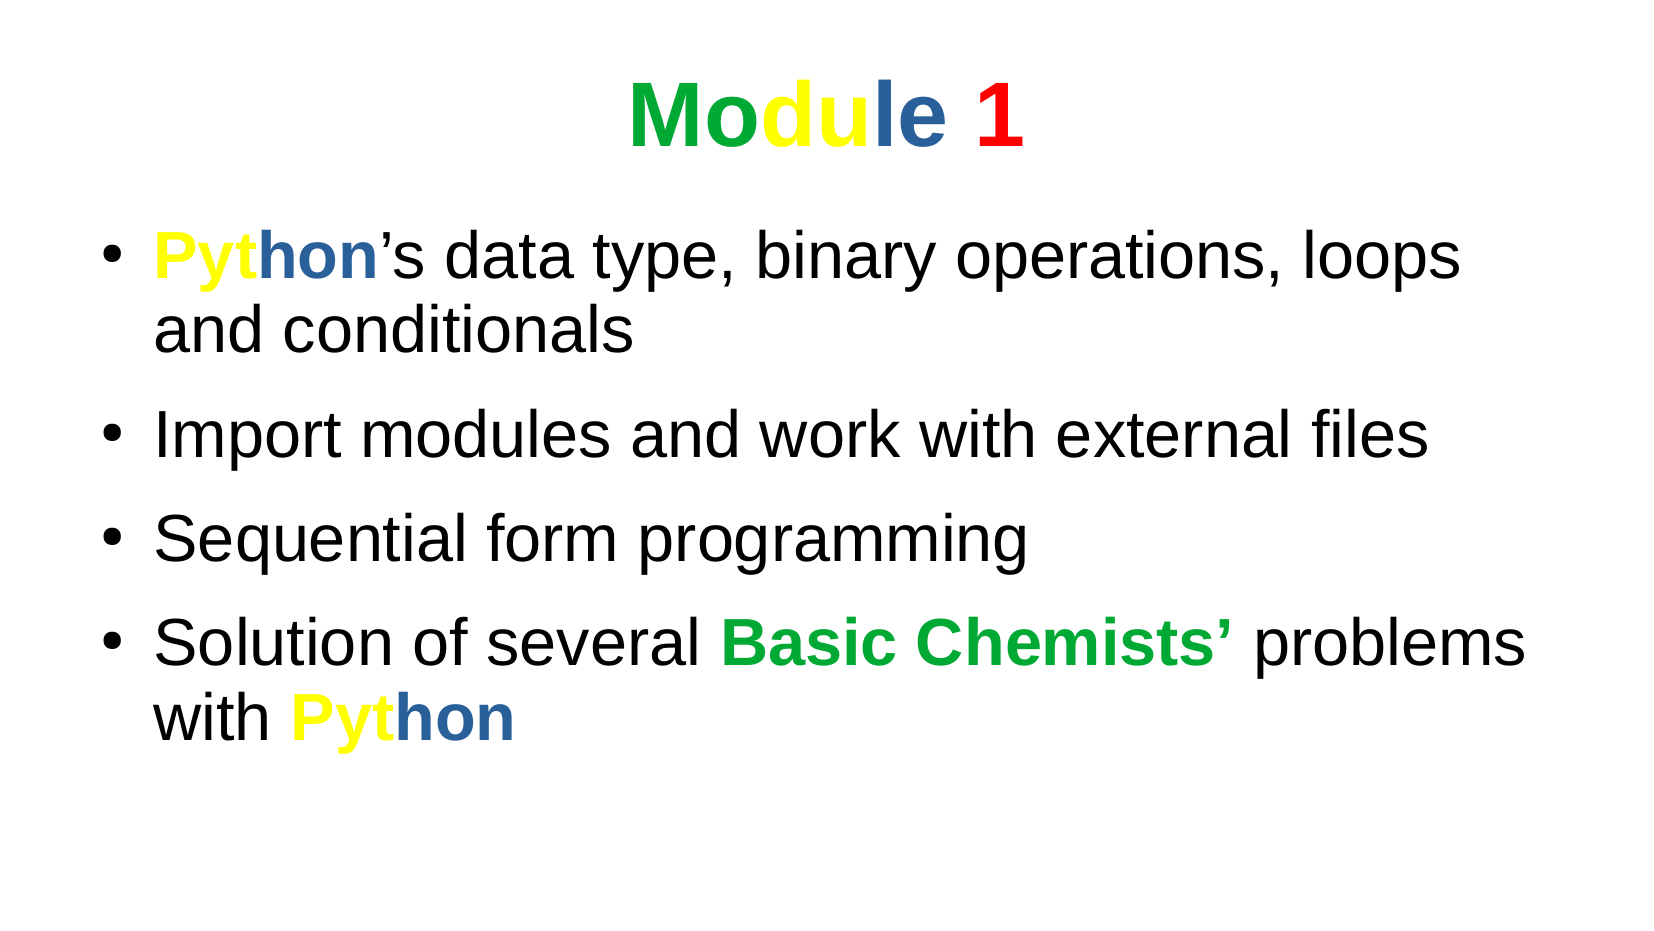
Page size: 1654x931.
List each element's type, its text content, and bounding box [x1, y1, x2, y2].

list Python’s data type, binary operations, loops and conditionals Import modules and work with external files Sequential form programming Solution of several Basic Chemists’ problems with Python [82, 217, 1571, 758]
title Module 1 [82, 37, 1571, 193]
